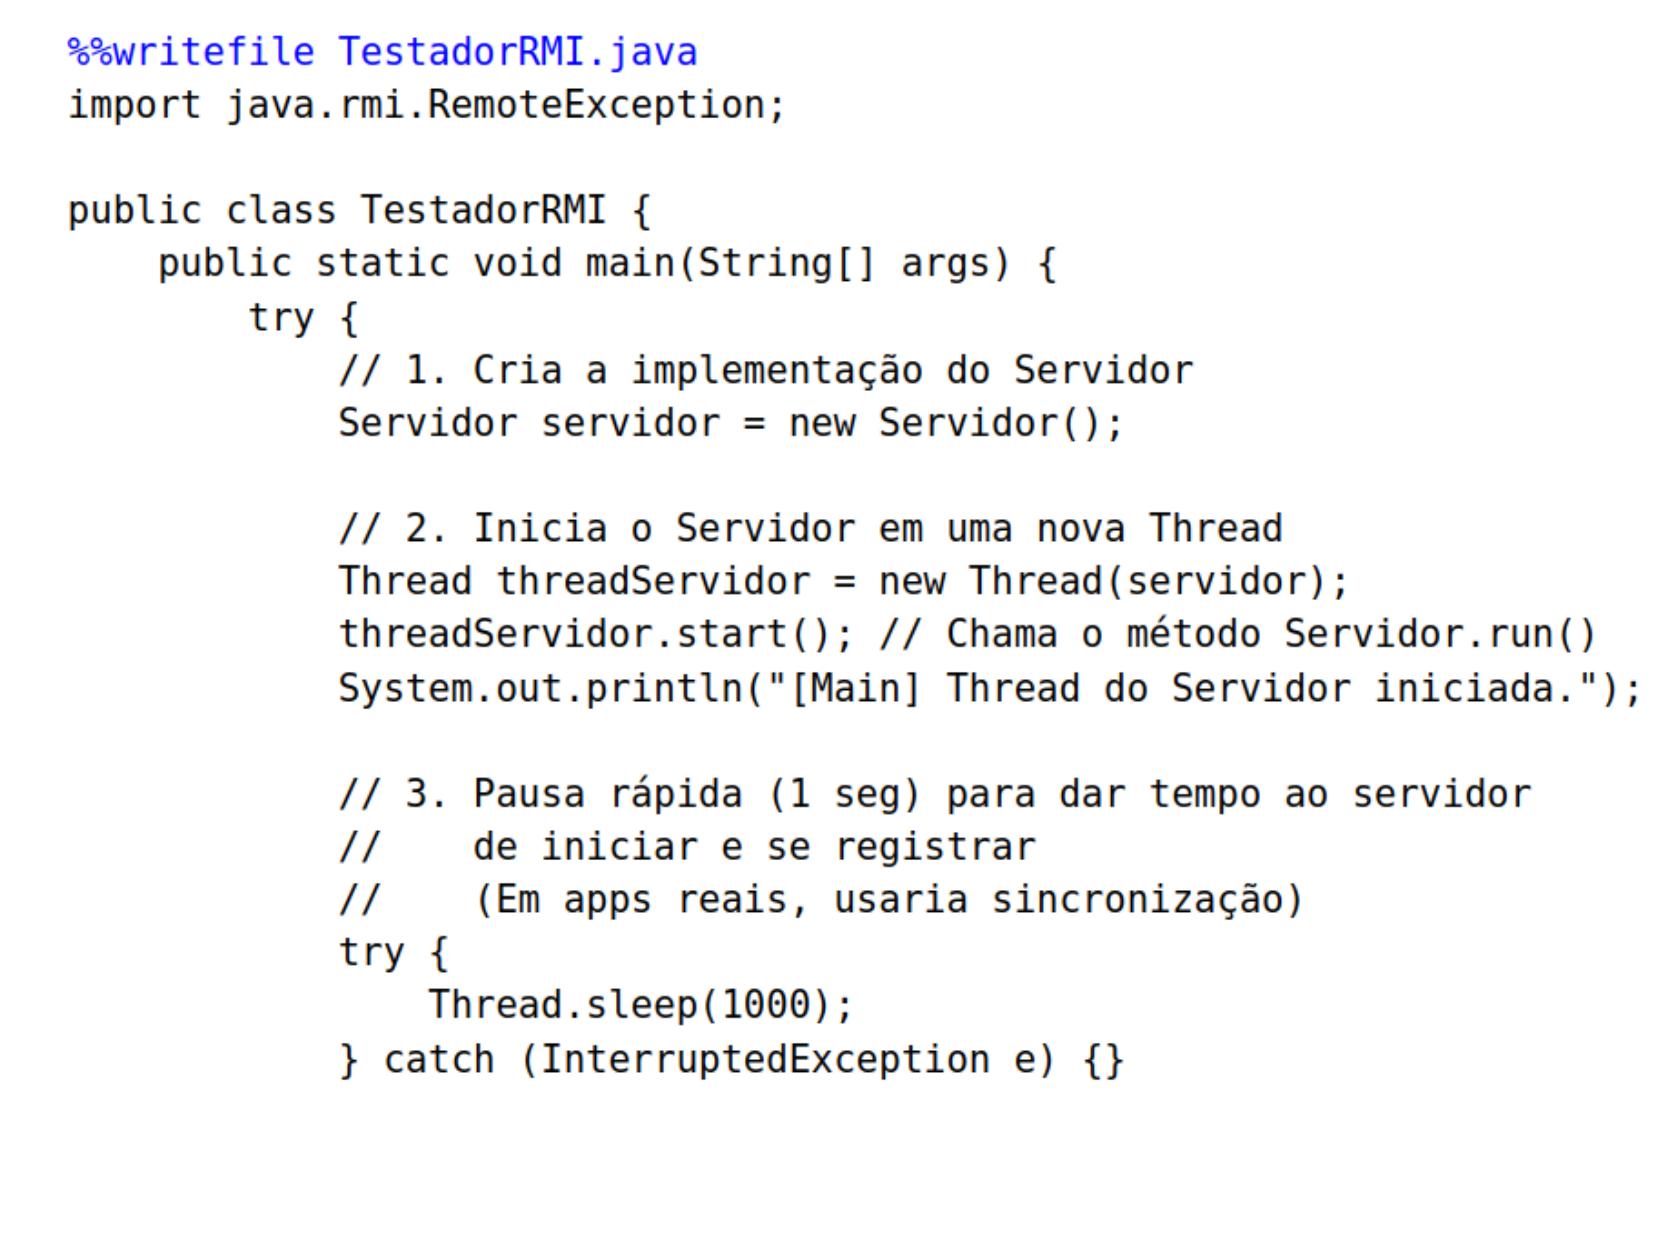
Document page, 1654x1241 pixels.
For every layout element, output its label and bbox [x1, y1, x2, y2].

picture [59, 29, 1647, 1111]
